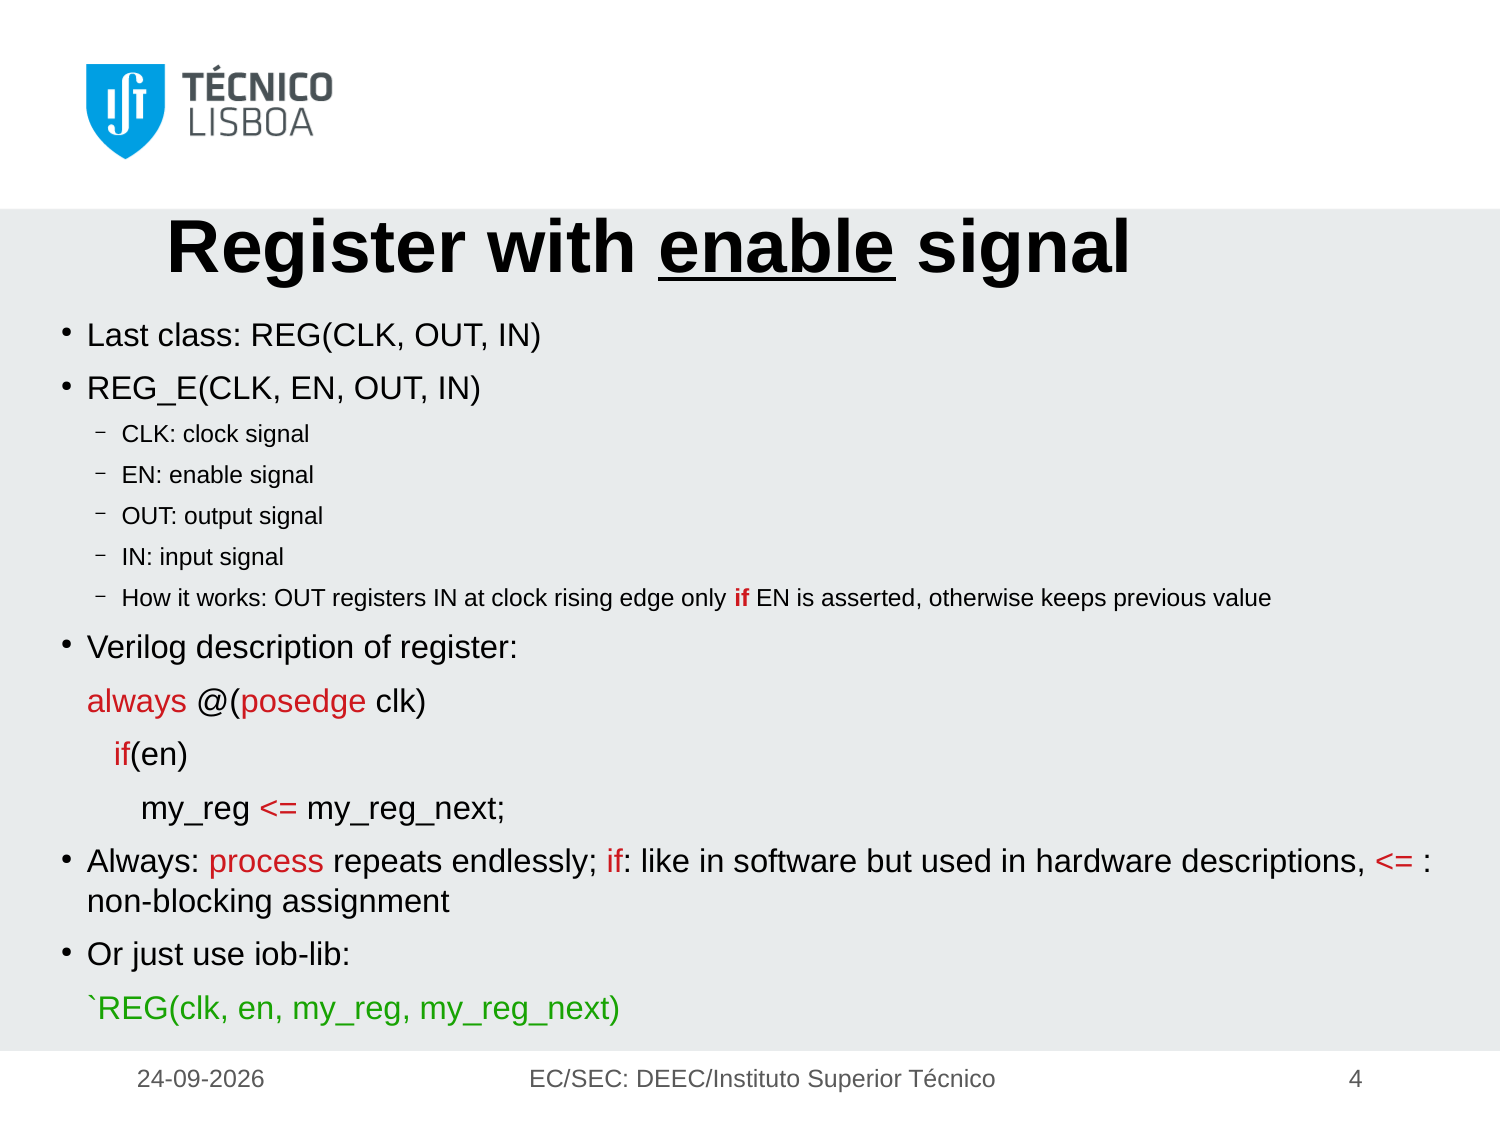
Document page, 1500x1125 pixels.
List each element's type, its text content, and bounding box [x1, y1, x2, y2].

list Last class: REG(CLK, OUT, IN) REG_E(CLK, EN, OUT, IN) CLK: clock signal EN: enable signal OUT: output signal IN: input signal How it works: OUT registers IN at clock rising edge only if EN is asserted, otherwise keeps previous value Verilog description of register: always @(posedge clk) if(en) my_reg <= my_reg_next; Always: process repeats endlessly; if: like in software but used in hardware descriptions, <= : non-blocking assignment Or just use iob-lib: `REG(clk, en, my_reg, my_reg_next) [52, 313, 1465, 1030]
picture [0, 0, 1500, 1125]
footer EC/SEC: DEEC/Instituto Superior Técnico [512, 1052, 1021, 1103]
title Register with enable signal [151, 171, 1408, 313]
slide_number 15-10-2020 [121, 1052, 425, 1103]
slide_number <number> [1077, 1052, 1378, 1103]
